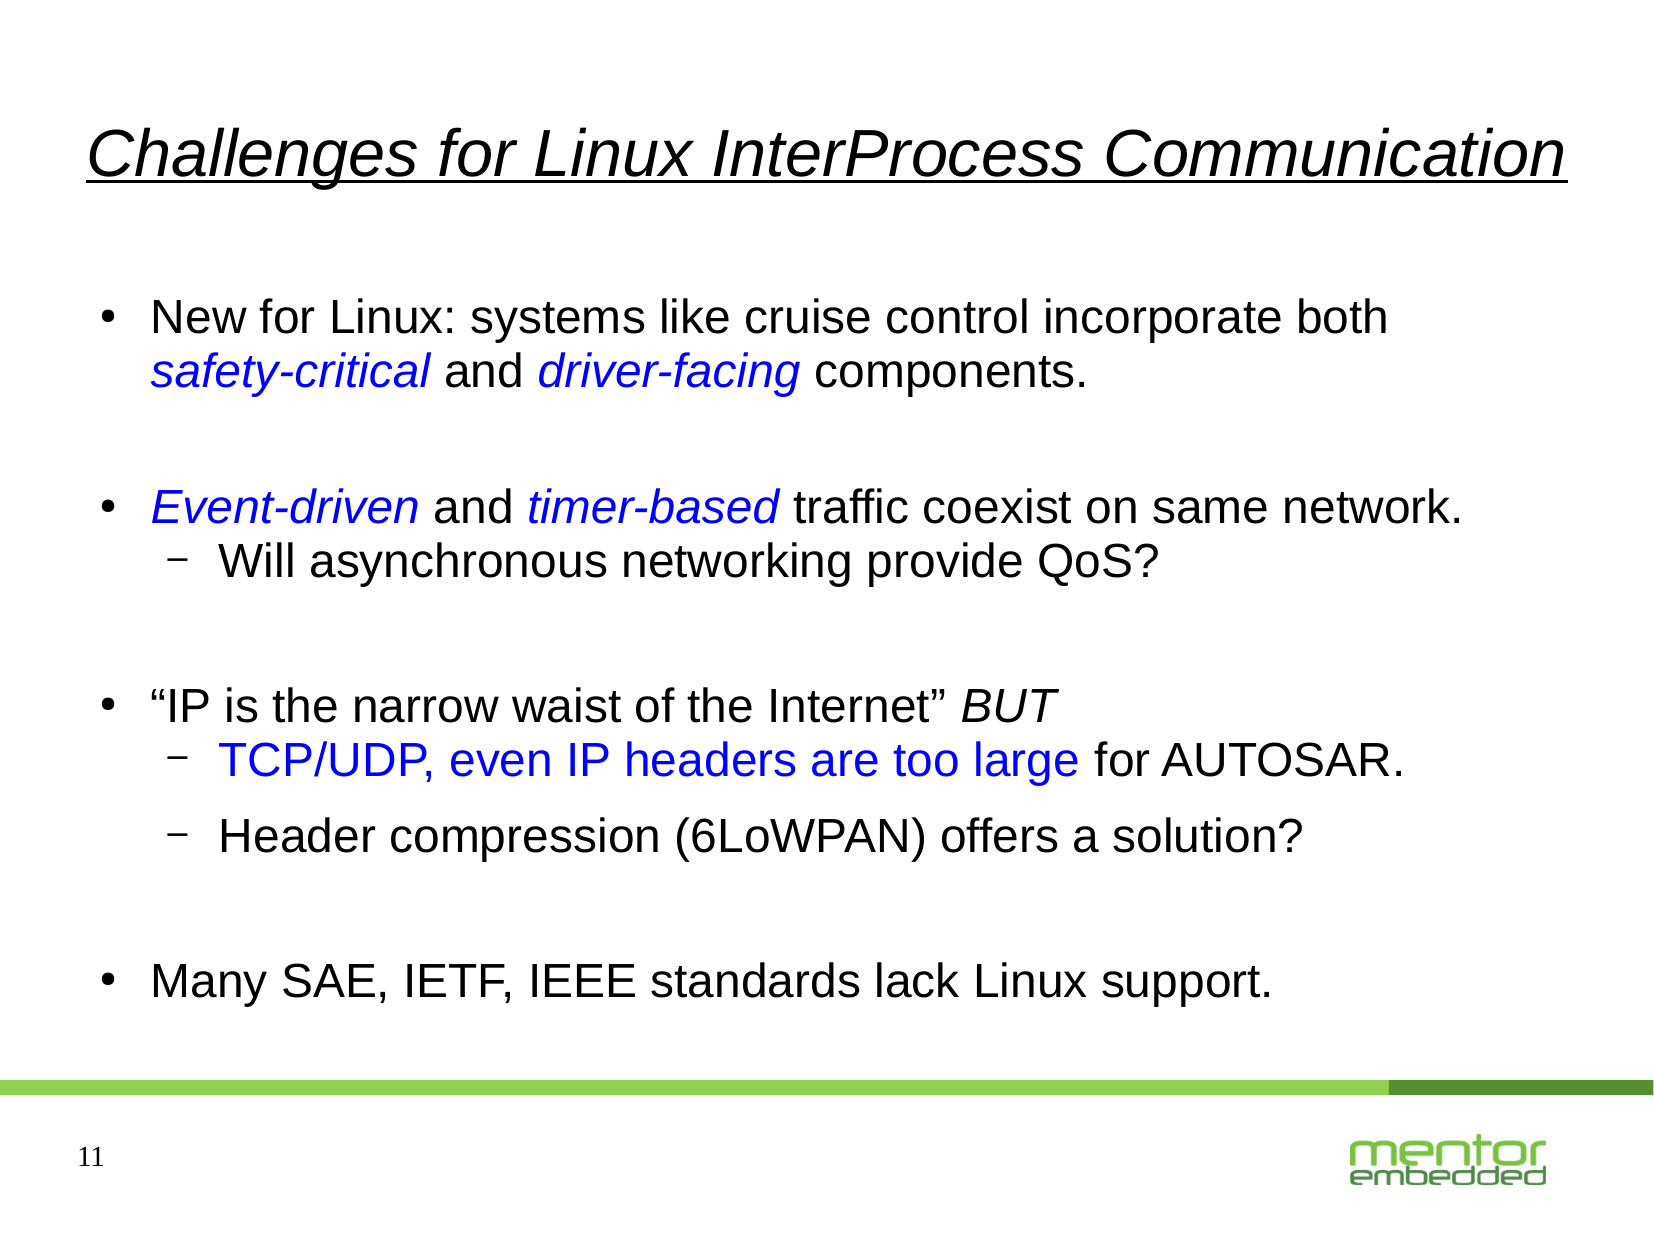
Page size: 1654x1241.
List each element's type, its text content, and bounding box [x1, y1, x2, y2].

picture [1350, 1134, 1546, 1185]
title Challenges for Linux InterProcess Communication [82, 49, 1571, 257]
list New for Linux: systems like cruise control incorporate both safety-critical and driver-facing components. Event-driven and timer-based traffic coexist on same network. Will asynchronous networking provide QoS? “IP is the narrow waist of the Internet” BUT TCP/UDP, even IP headers are too large for AUTOSAR. Header compression (6LoWPAN) offers a solution? Many SAE, IETF, IEEE standards lack Linux support. [82, 290, 1538, 1010]
